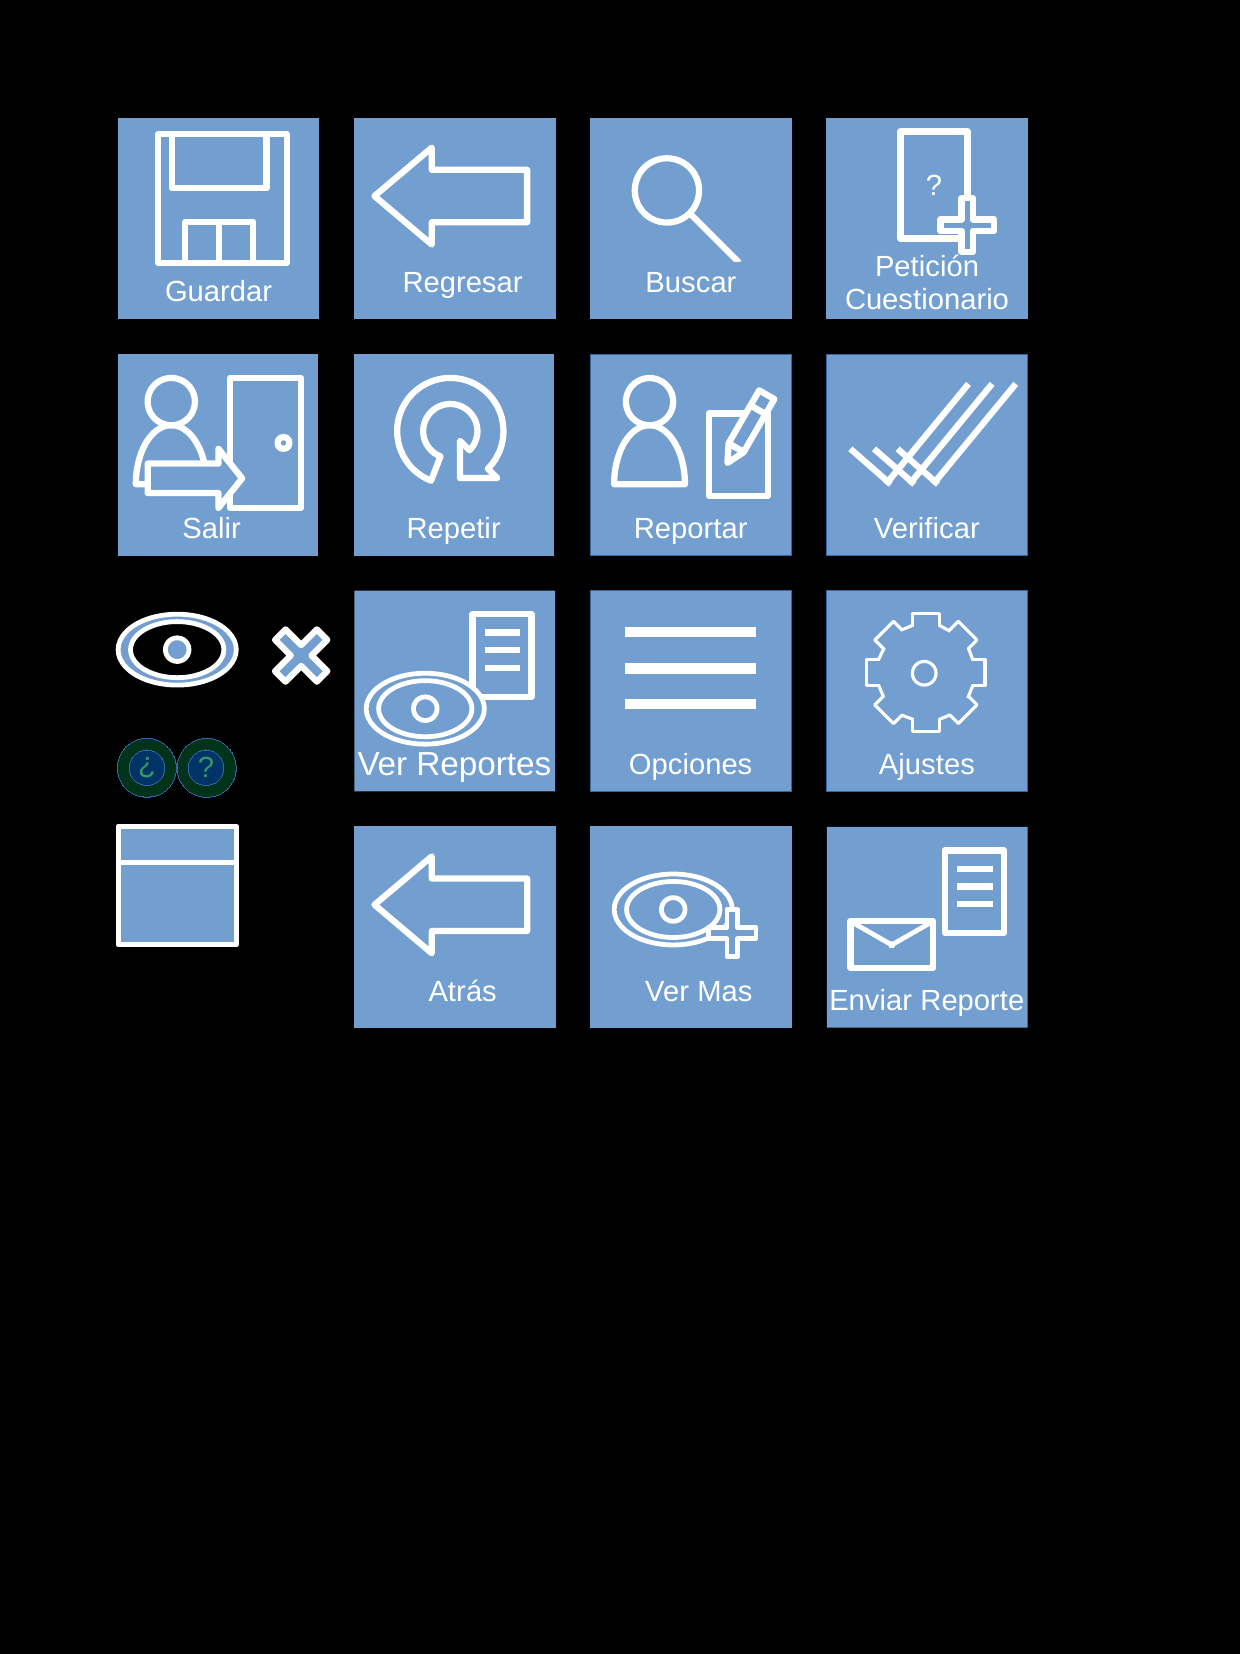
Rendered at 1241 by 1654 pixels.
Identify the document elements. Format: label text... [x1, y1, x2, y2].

text_box [118, 614, 237, 686]
text_box ? [188, 749, 224, 786]
text_box [590, 590, 792, 792]
text_box [590, 826, 792, 1028]
text_box Ver Mas [610, 971, 788, 1012]
text_box Guardar [130, 270, 307, 311]
text_box Salir [124, 507, 300, 549]
text_box ? [129, 749, 165, 786]
text_box Repetir [366, 507, 542, 549]
text_box [354, 826, 556, 1028]
text_box [590, 354, 792, 556]
text_box Verificar [838, 507, 1016, 549]
text_box [354, 118, 556, 319]
text_box [117, 738, 237, 798]
text_box Regresar [374, 262, 552, 303]
text_box Opciones [602, 744, 780, 785]
text_box ? [900, 131, 968, 239]
text_box [826, 354, 1028, 556]
text_box Atrás [374, 971, 552, 1012]
text_box [826, 118, 1028, 319]
text_box [590, 118, 792, 319]
text_box [826, 590, 1028, 792]
text_box Ver Reportes [366, 744, 543, 785]
text_box [354, 590, 556, 792]
text_box Ajustes [838, 744, 1016, 785]
text_box [118, 826, 237, 945]
text_box [354, 354, 554, 556]
text_box [118, 118, 319, 319]
text_box Reportar [602, 507, 780, 549]
text_box Petición Cuestionario [838, 262, 1016, 303]
text_box [275, 629, 328, 682]
text_box Buscar [602, 262, 780, 303]
text_box [826, 826, 1028, 1028]
text_box [118, 354, 318, 556]
text_box Enviar Reporte [838, 980, 1016, 1021]
